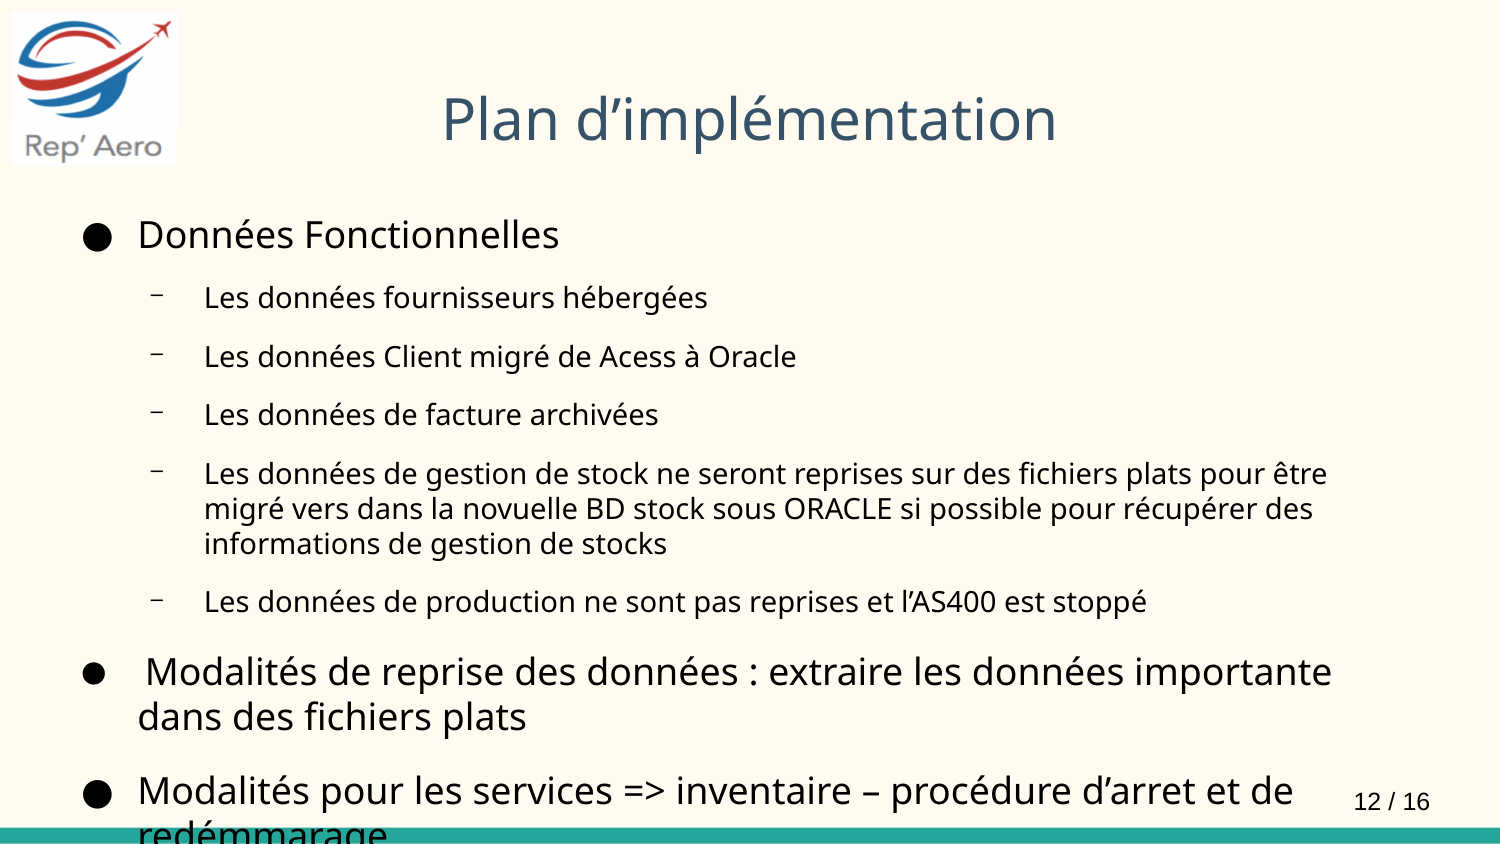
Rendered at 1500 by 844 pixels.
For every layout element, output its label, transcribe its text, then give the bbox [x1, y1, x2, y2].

text_box <numéro> / 16 [1338, 780, 1500, 827]
text_box Plan d’implémentation [23, 70, 1477, 166]
list Données Fonctionnelles Les données fournisseurs hébergées Les données Client migré de Acess à Oracle Les données de facture archivées Les données de gestion de stock ne seront reprises sur des fichiers plats pour être migré vers dans la novuelle BD stock sous ORACLE si possible pour récupérer des informations de gestion de stocks Les données de production ne sont pas reprises et l’AS400 est stoppé Modalités de reprise des données : extraire les données importante dans des fichiers plats Modalités pour les services => inventaire – procédure d’arret et de redémmarage [47, 188, 1382, 733]
picture [11, 11, 178, 166]
